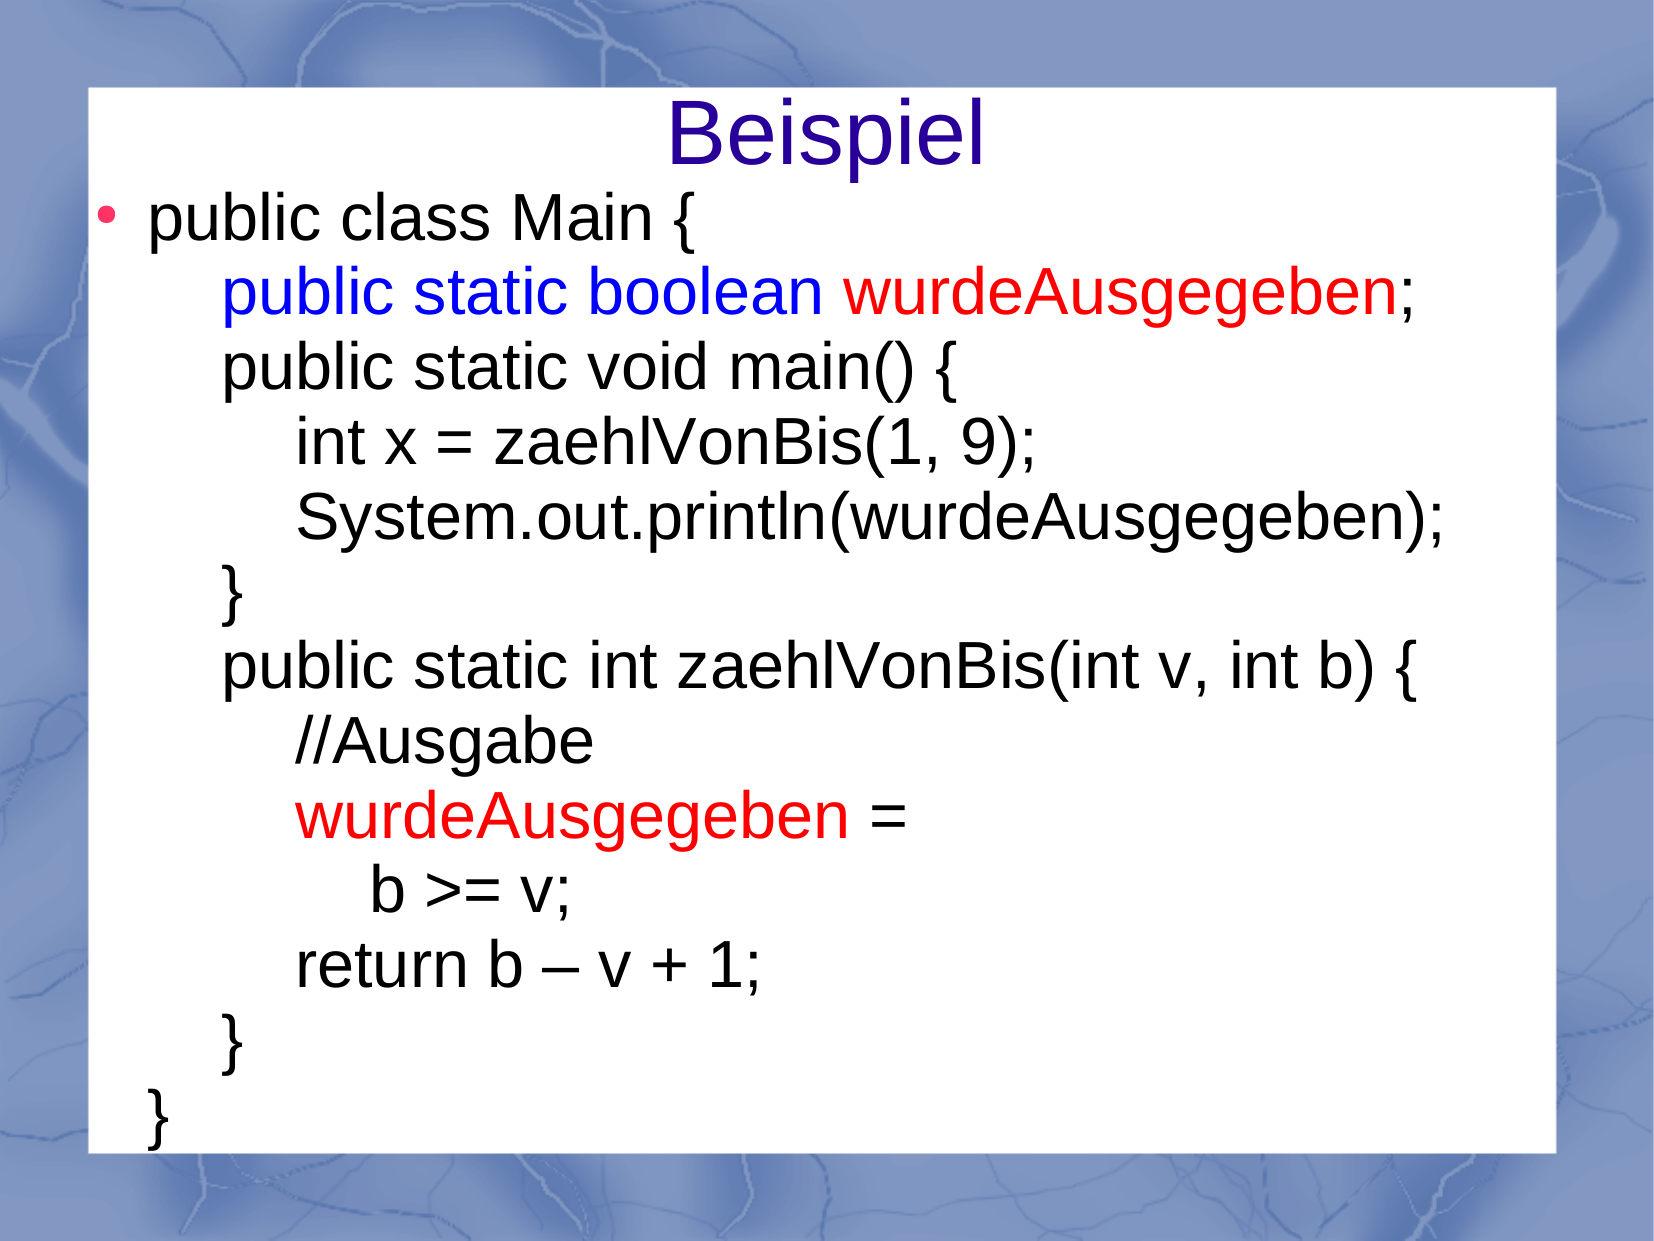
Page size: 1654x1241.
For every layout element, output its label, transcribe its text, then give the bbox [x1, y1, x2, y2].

picture [0, 0, 1654, 1241]
title Beispiel [118, 29, 1536, 179]
list public class Main { public static boolean wurdeAusgegeben; public static void main() { int x = zaehlVonBis(1, 9); System.out.println(wurdeAusgegeben); } public static int zaehlVonBis(int v, int b) { //Ausgabe wurdeAusgegeben = b >= v; return b – v + 1; } } [76, 179, 1565, 1152]
